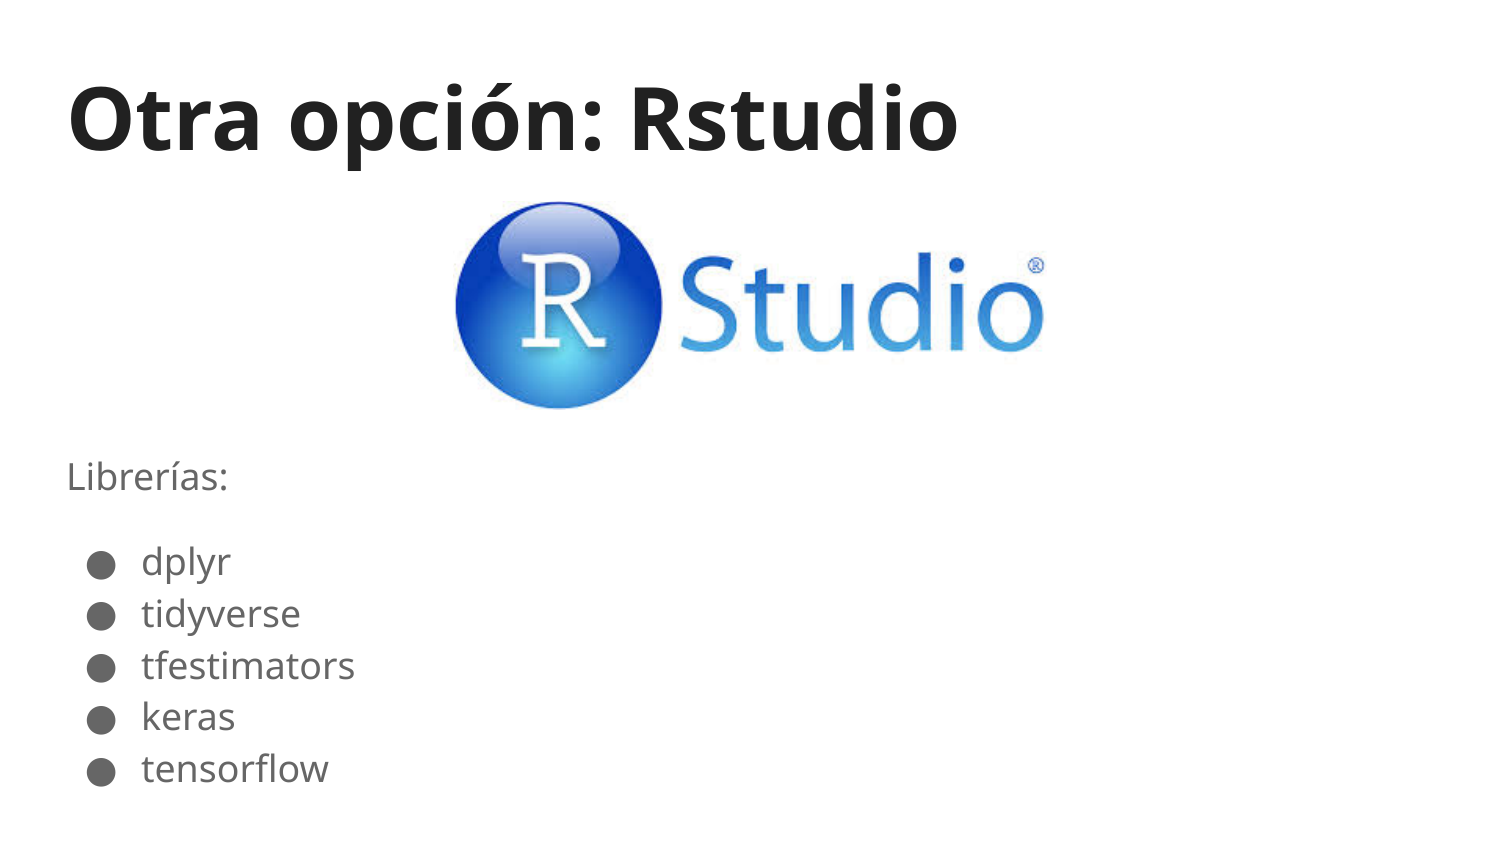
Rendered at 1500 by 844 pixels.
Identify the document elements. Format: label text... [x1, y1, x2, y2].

title Otra opción: Rstudio [51, 48, 1449, 180]
picture [453, 201, 1047, 410]
list Librerías: dplyr tidyverse tfestimators keras tensorflow [51, 431, 1449, 800]
